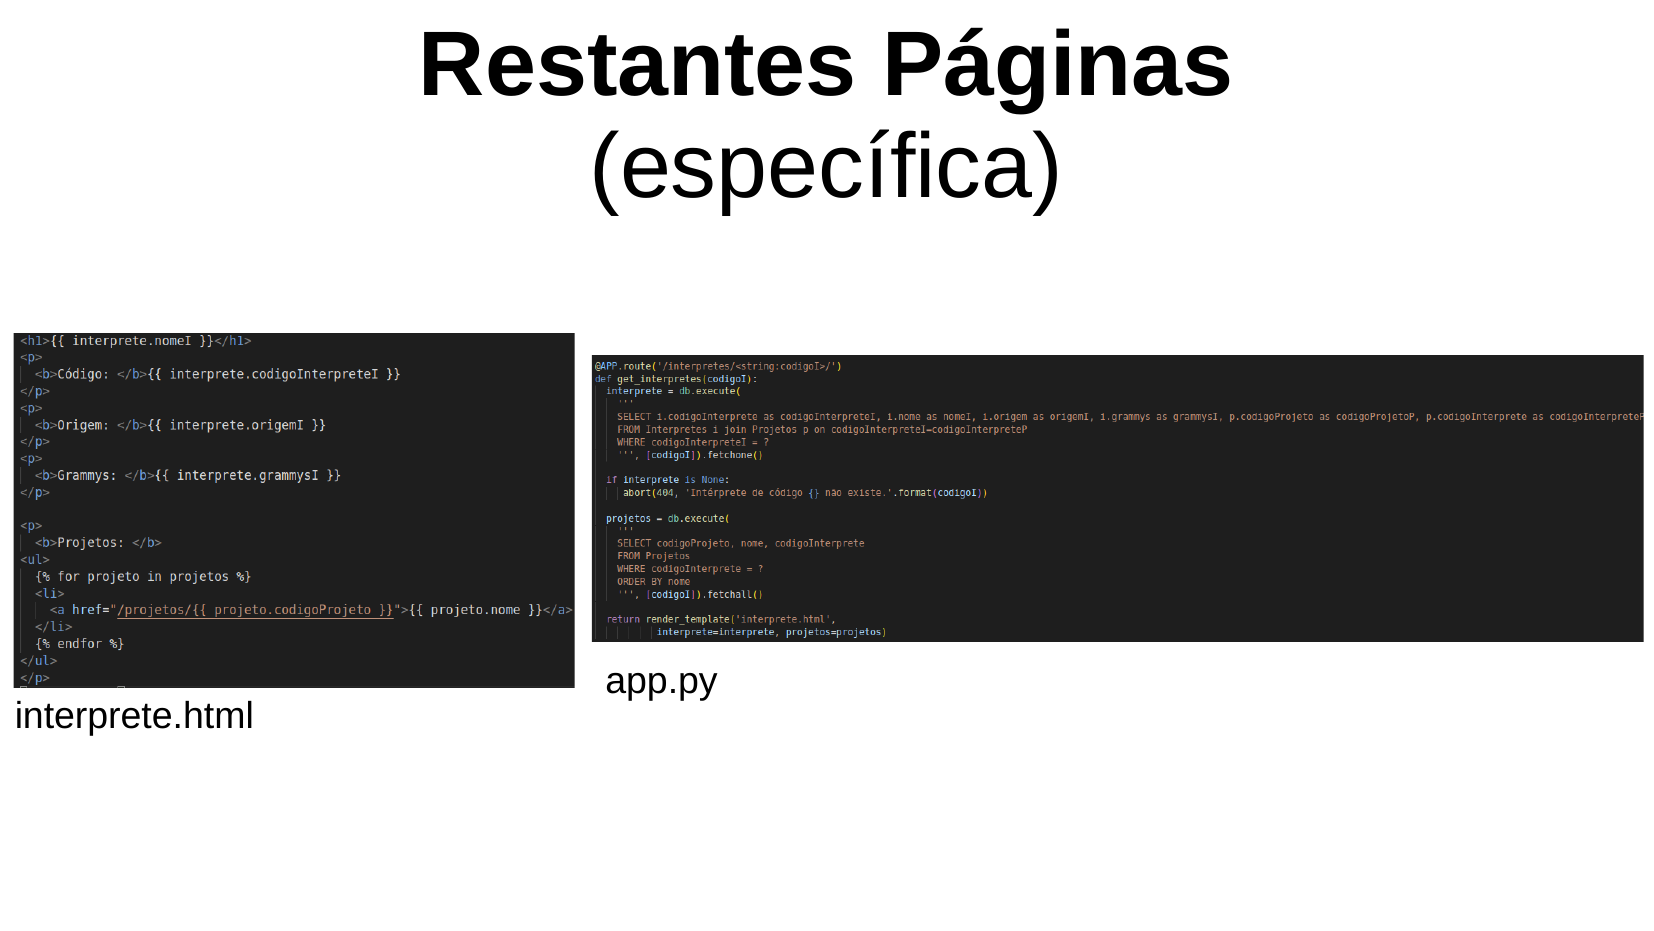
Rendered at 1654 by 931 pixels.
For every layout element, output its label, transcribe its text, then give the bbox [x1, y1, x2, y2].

title Restantes Páginas (específica) [82, 12, 1571, 218]
text_box app.py [590, 651, 916, 709]
picture [13, 333, 575, 688]
text_box interprete.html [0, 687, 443, 787]
picture [591, 355, 1644, 642]
